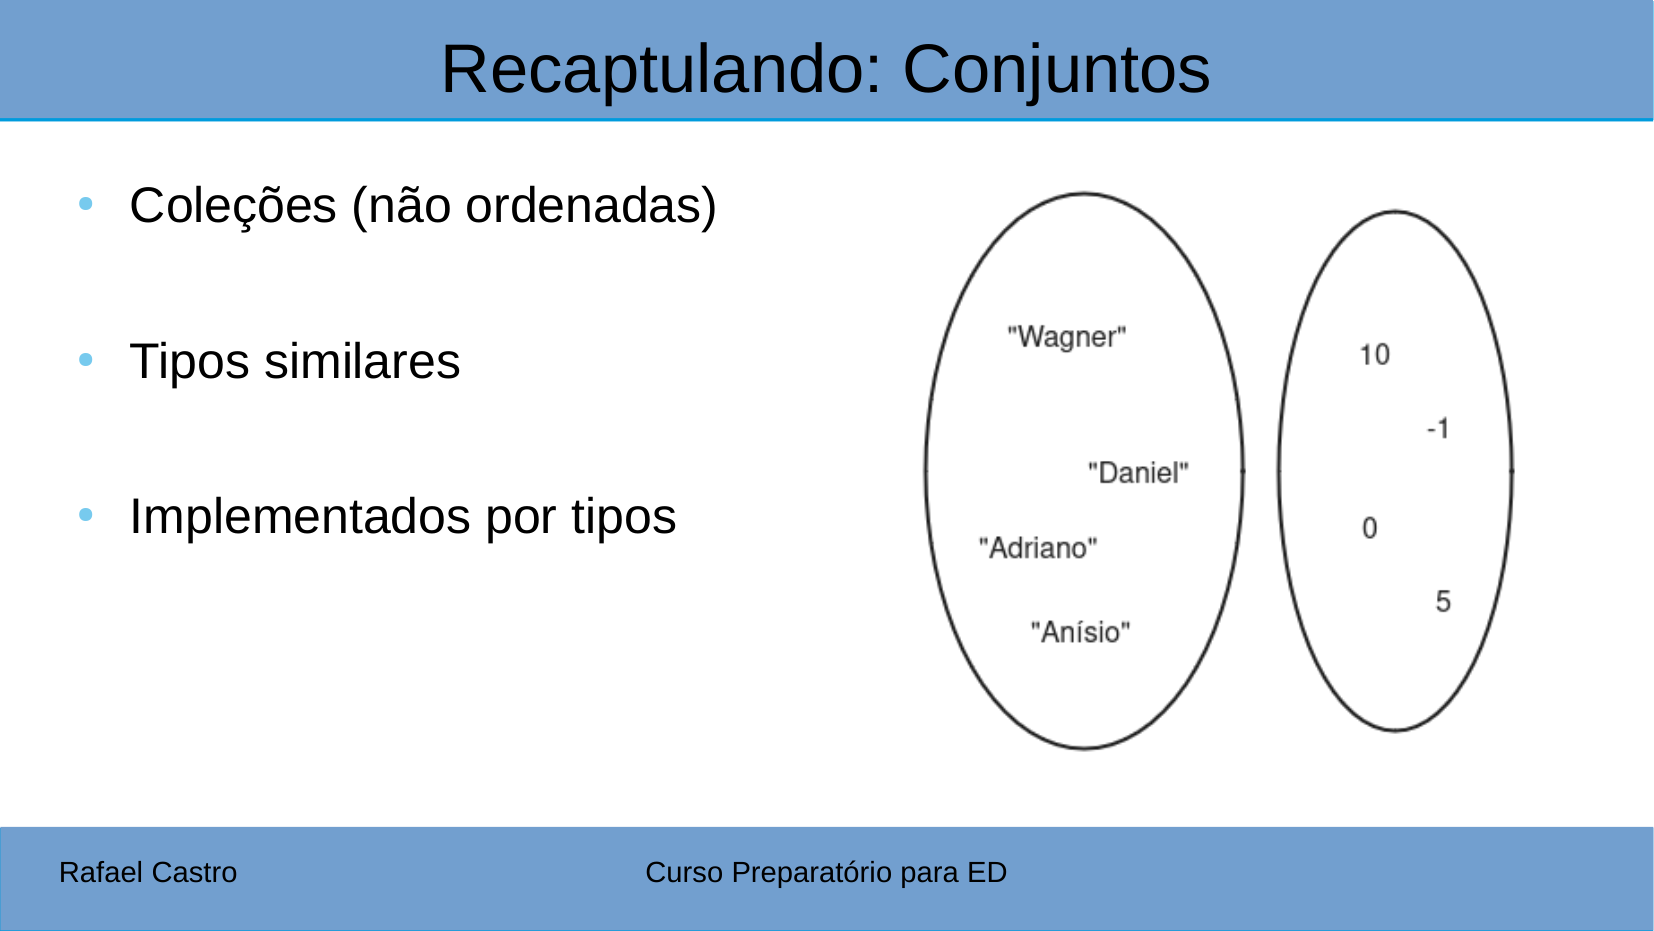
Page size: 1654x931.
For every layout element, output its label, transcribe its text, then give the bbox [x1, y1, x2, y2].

list Coleções (não ordenadas) Tipos similares Implementados por tipos [59, 177, 809, 768]
picture [909, 177, 1531, 768]
title Recaptulando: Conjuntos [59, 29, 1595, 108]
